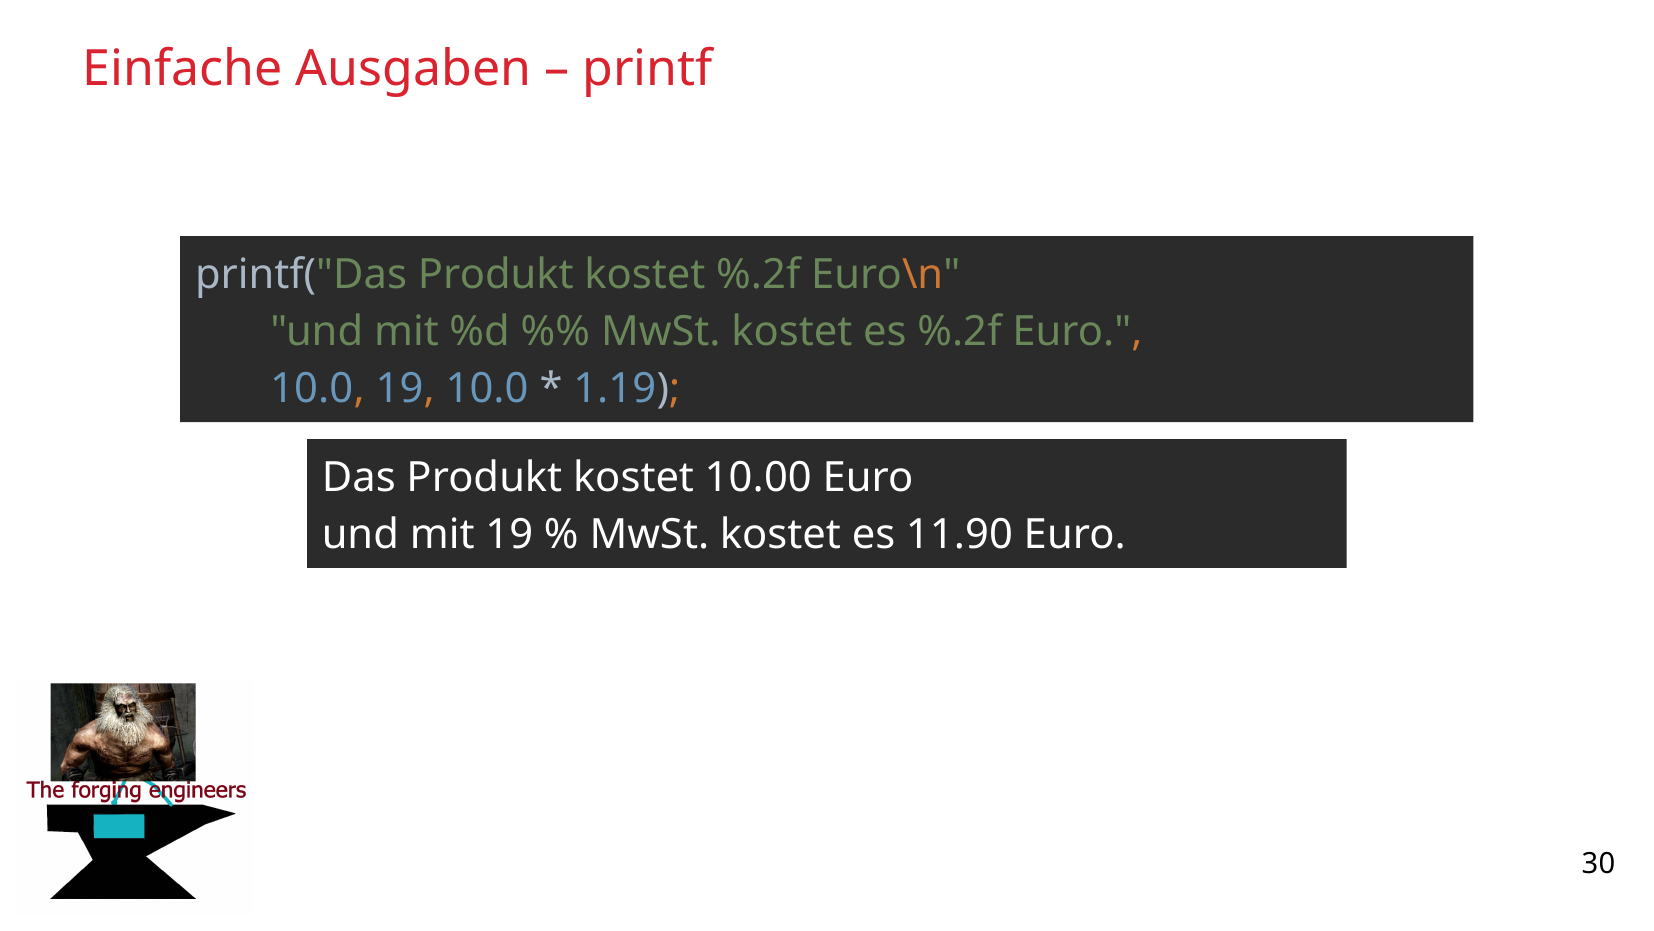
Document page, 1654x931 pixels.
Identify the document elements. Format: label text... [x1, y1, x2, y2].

text_box printf("Das Produkt kostet %.2f Euro\n" "und mit %d %% MwSt. kostet es %.2f Euro.", 10.0, 19, 10.0 * 1.19); [180, 236, 1474, 393]
text_box Das Produkt kostet 10.00 Euro und mit 19 % MwSt. kostet es 11.90 Euro. [307, 448, 1347, 559]
picture [17, 679, 254, 916]
title Einfache Ausgaben – printf [82, 37, 1571, 95]
